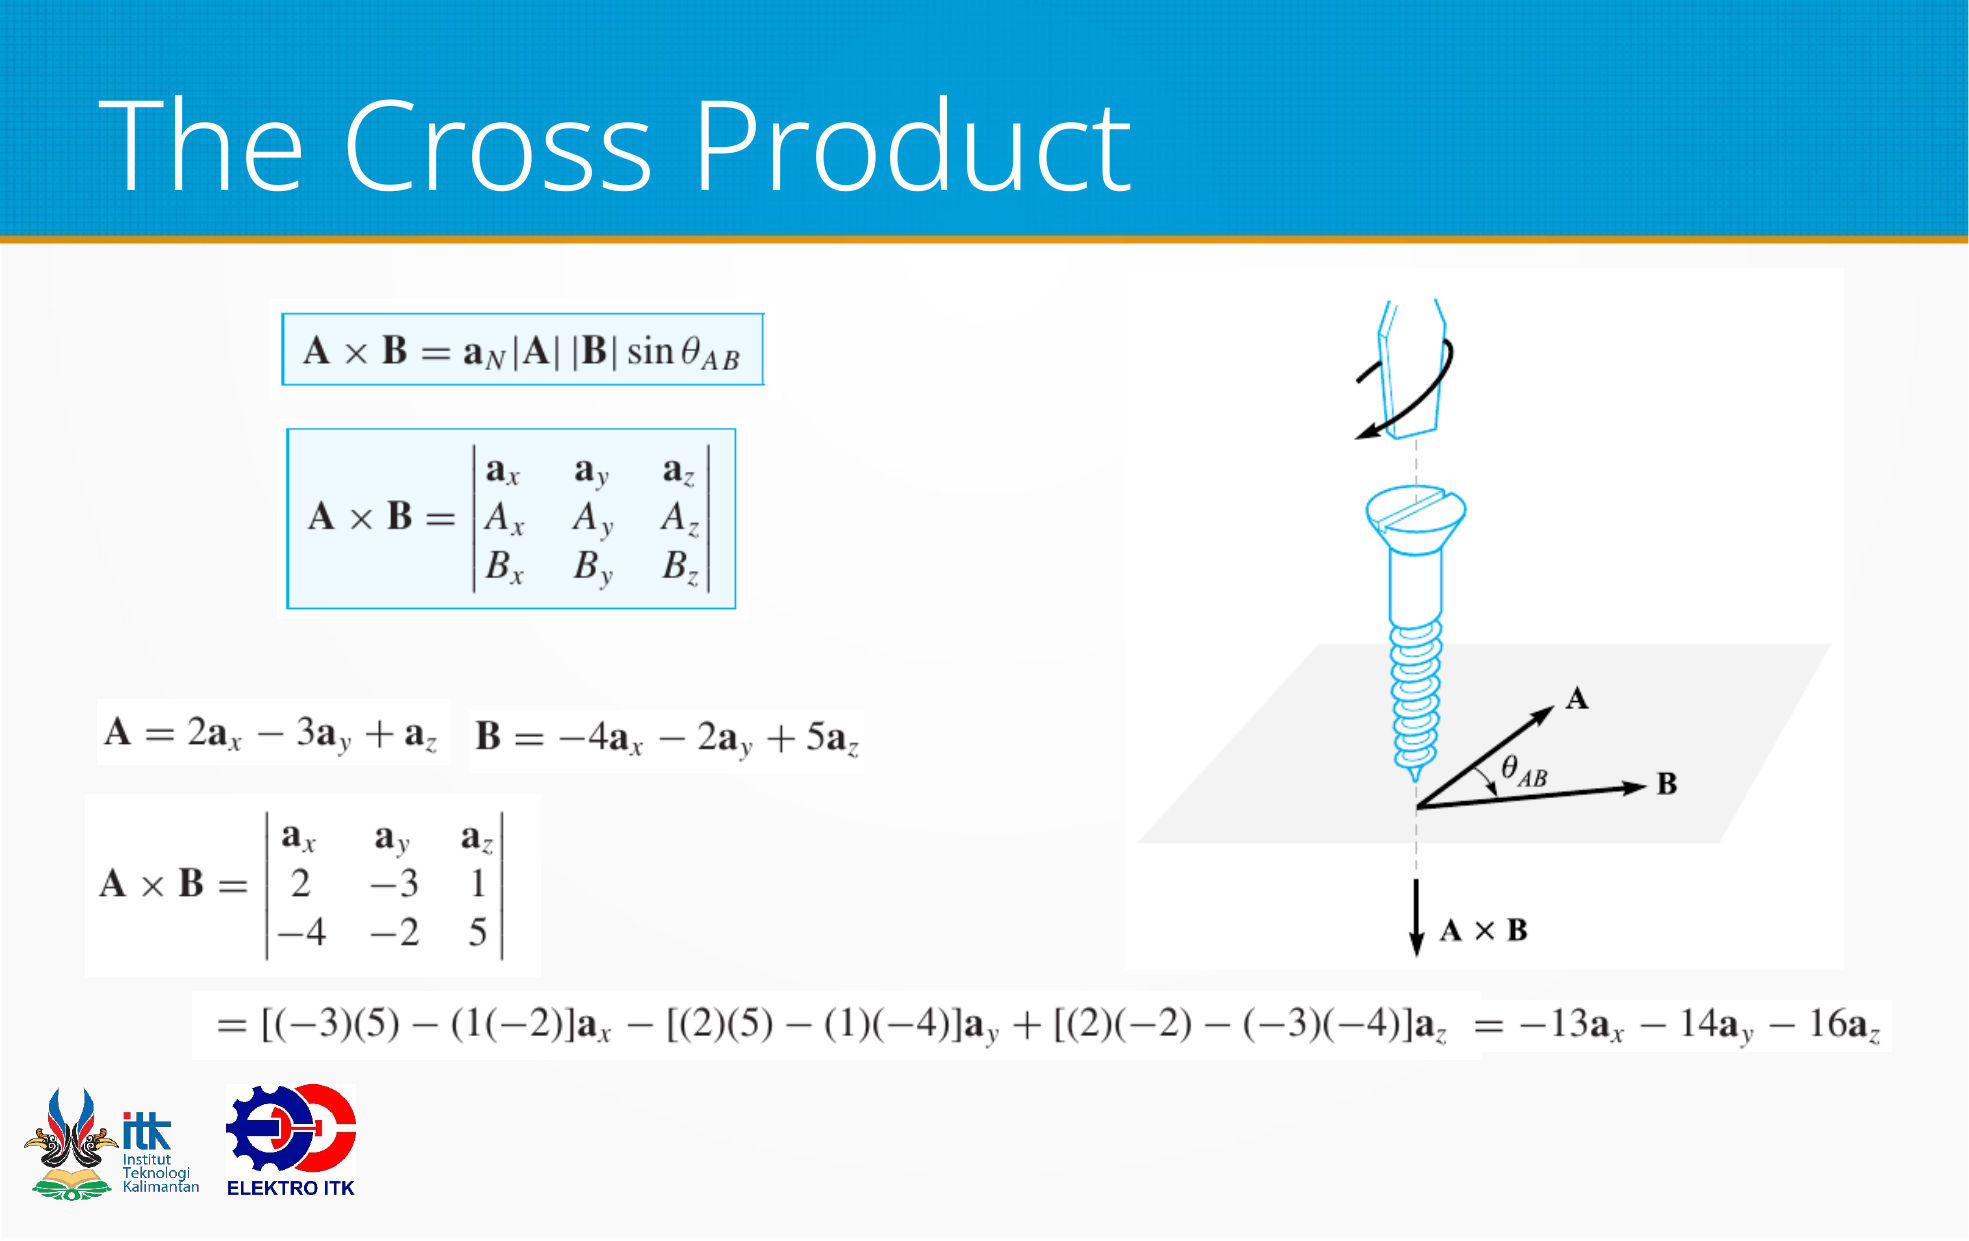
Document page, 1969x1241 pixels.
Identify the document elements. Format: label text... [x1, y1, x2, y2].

picture [0, 233, 1969, 1241]
title The Cross Product [98, 19, 1870, 227]
